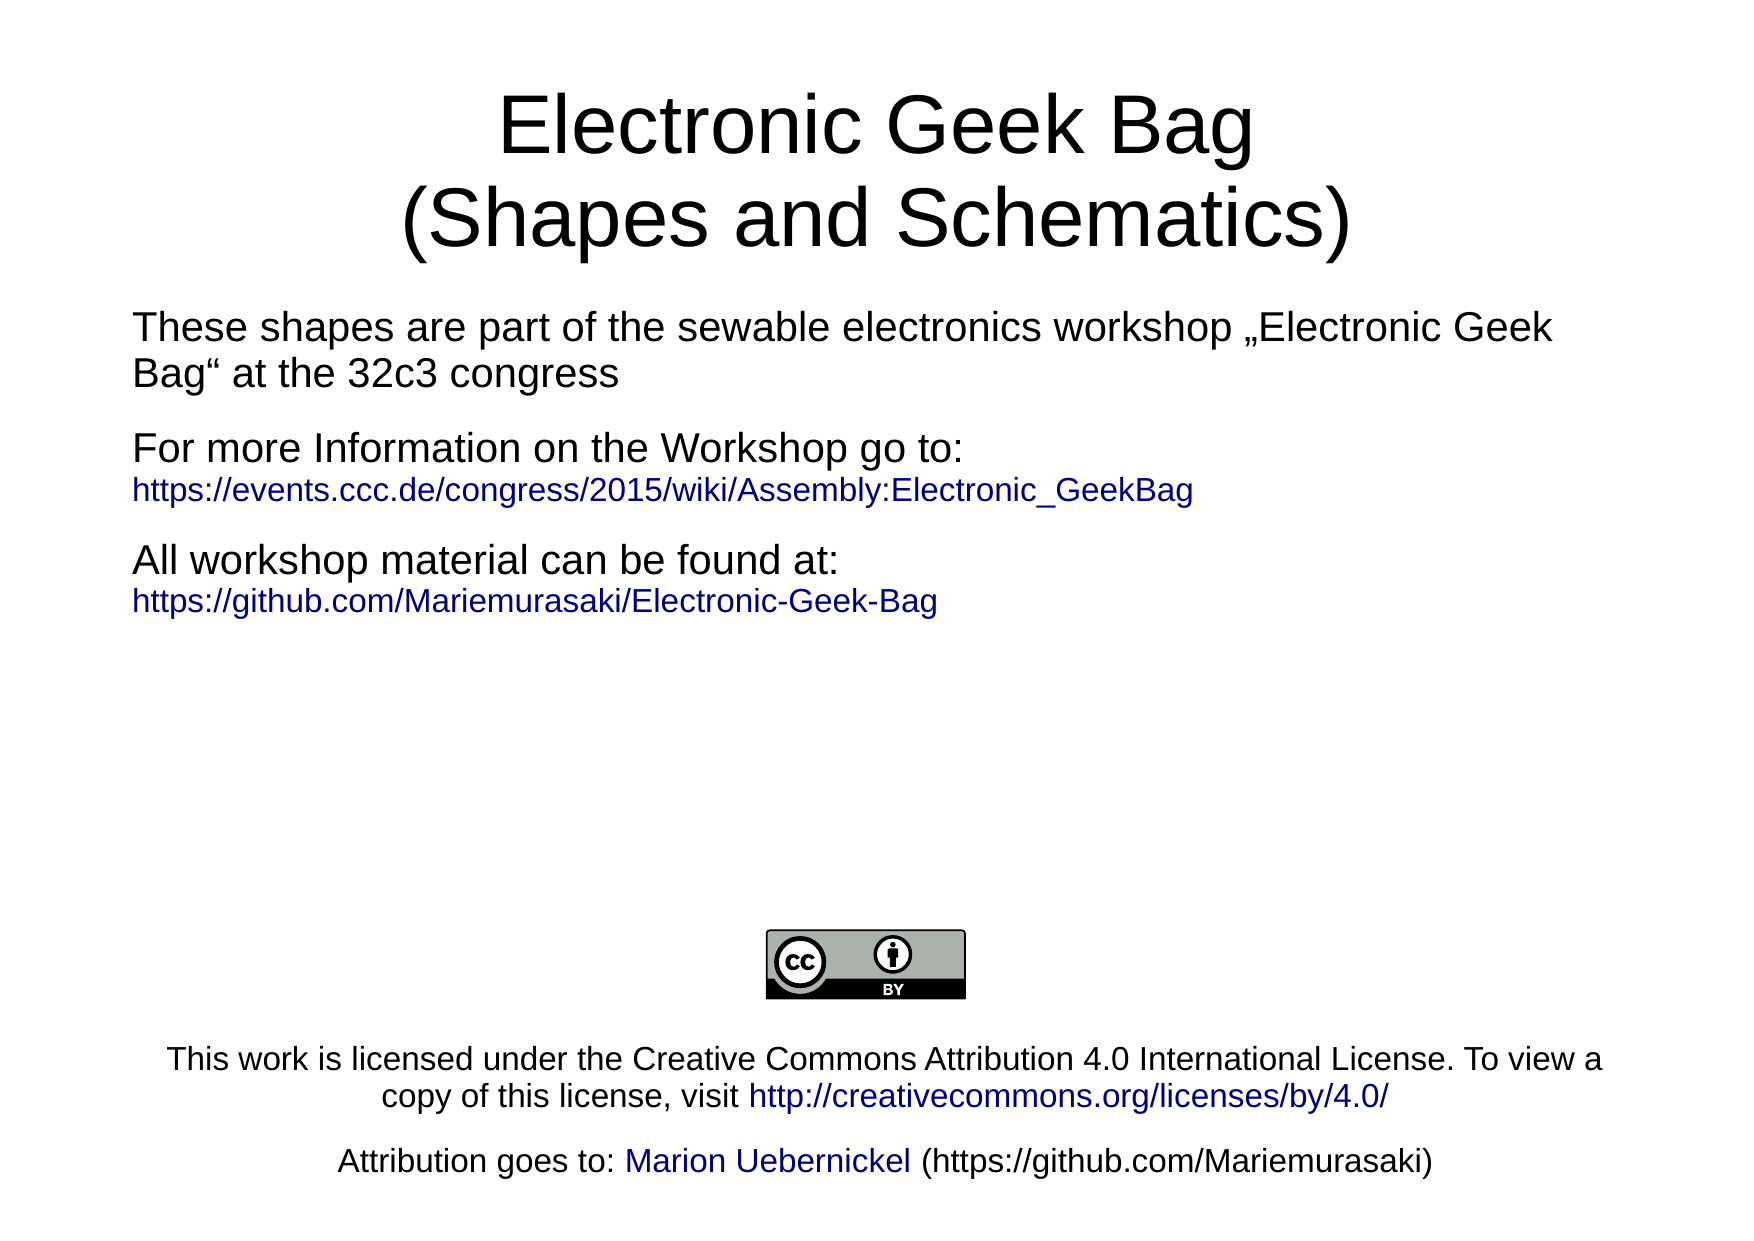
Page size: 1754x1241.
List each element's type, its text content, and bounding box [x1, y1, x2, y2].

title Electronic Geek Bag (Shapes and Schematics) [114, 72, 1640, 271]
list These shapes are part of the sewable electronics workshop „Electronic Geek Bag“ at the 32c3 congress For more Information on the Workshop go to: https://events.ccc.de/congress/2015/wiki/Assembly:Electronic_GeekBag All workshop material can be found at: https://github.com/Mariemurasaki/Electronic-Geek-Bag This work is licensed under the Creative Commons Attribution 4.0 International License. To view a copy of this license, visit http://creativecommons.org/licenses/by/4.0/ Attribution goes to: Marion Uebernickel (https://github.com/Mariemurasaki) [114, 303, 1640, 1216]
picture [765, 929, 966, 1000]
